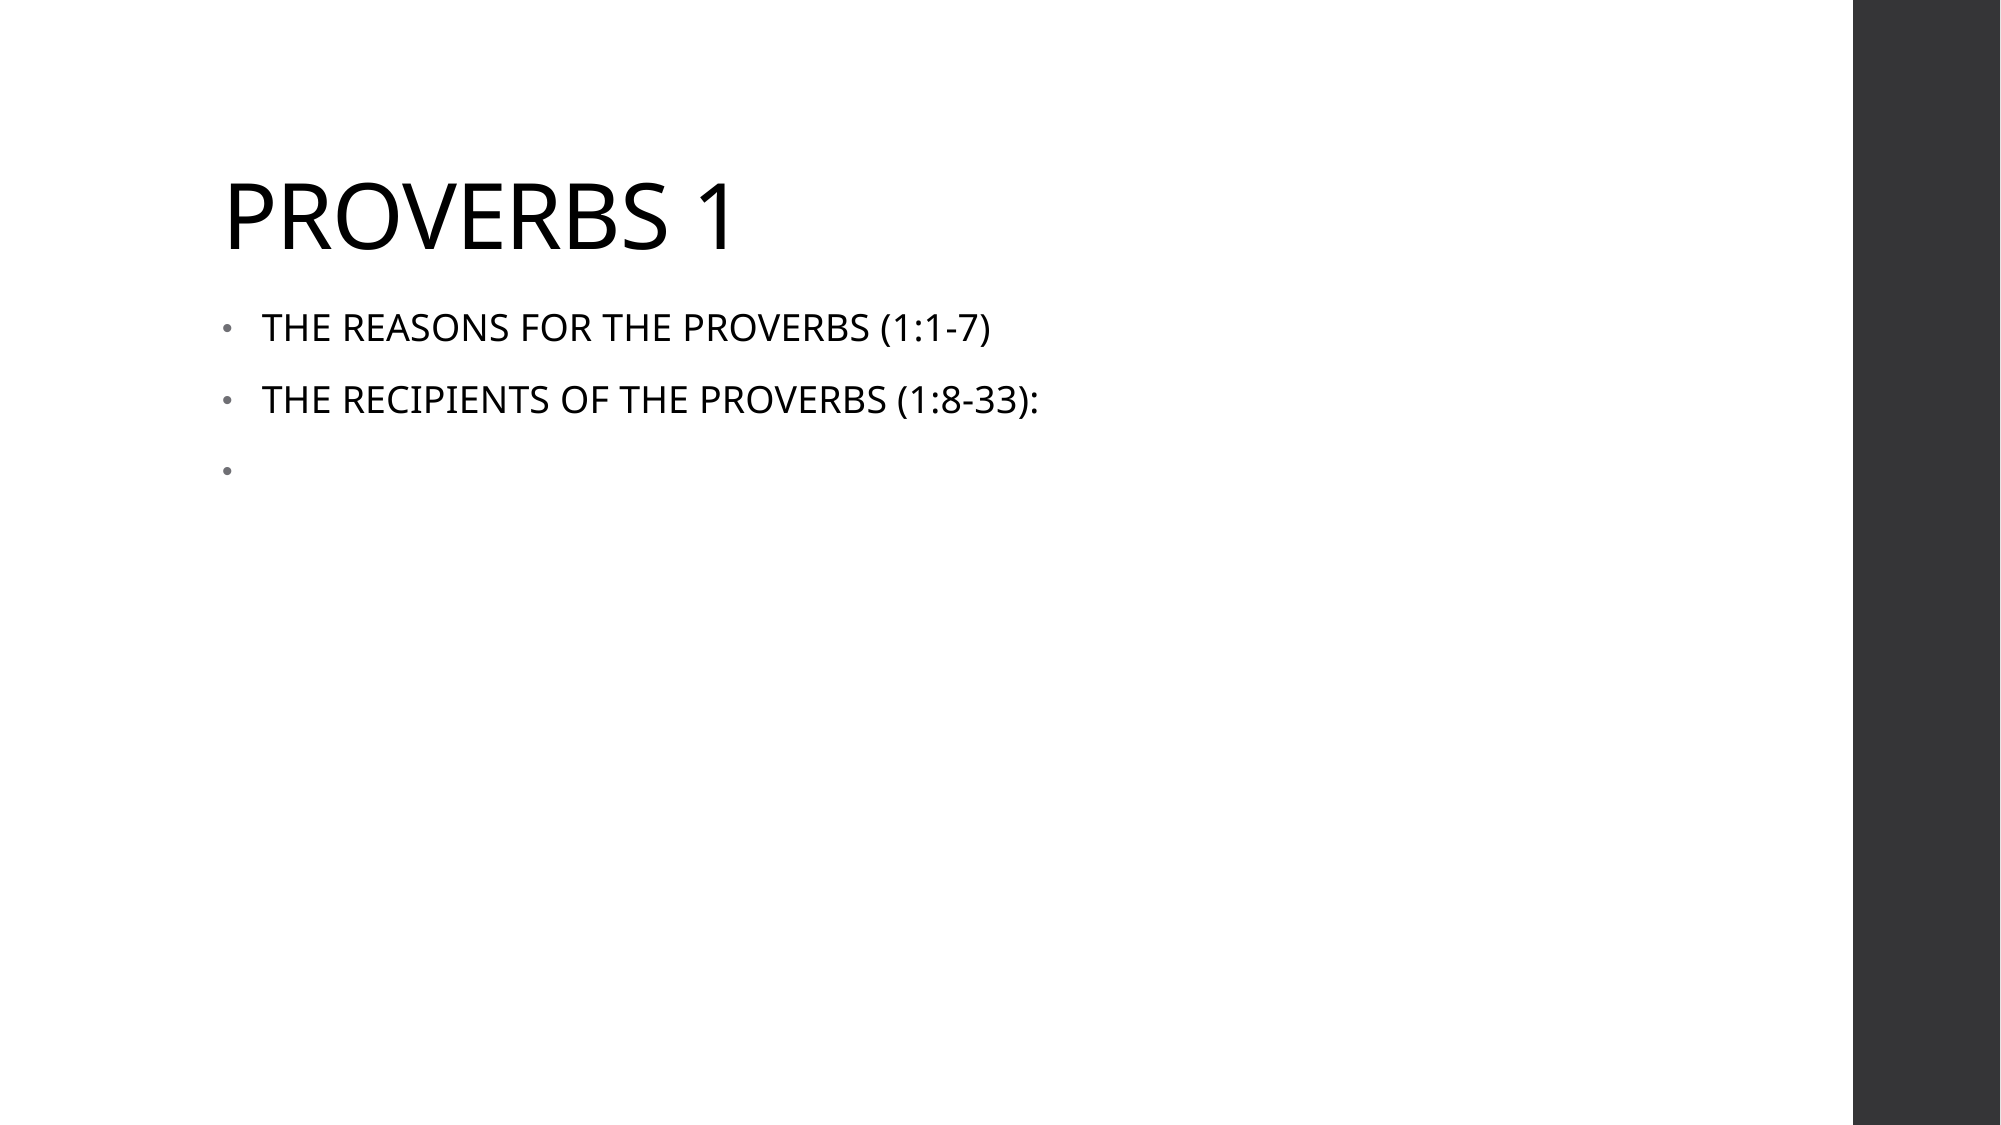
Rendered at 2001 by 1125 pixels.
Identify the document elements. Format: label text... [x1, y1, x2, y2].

list THE REASONS FOR THE PROVERBS (1:1-7) THE RECIPIENTS OF THE PROVERBS (1:8-33): [206, 299, 1617, 1014]
title PROVERBS 1 [206, 60, 1797, 278]
